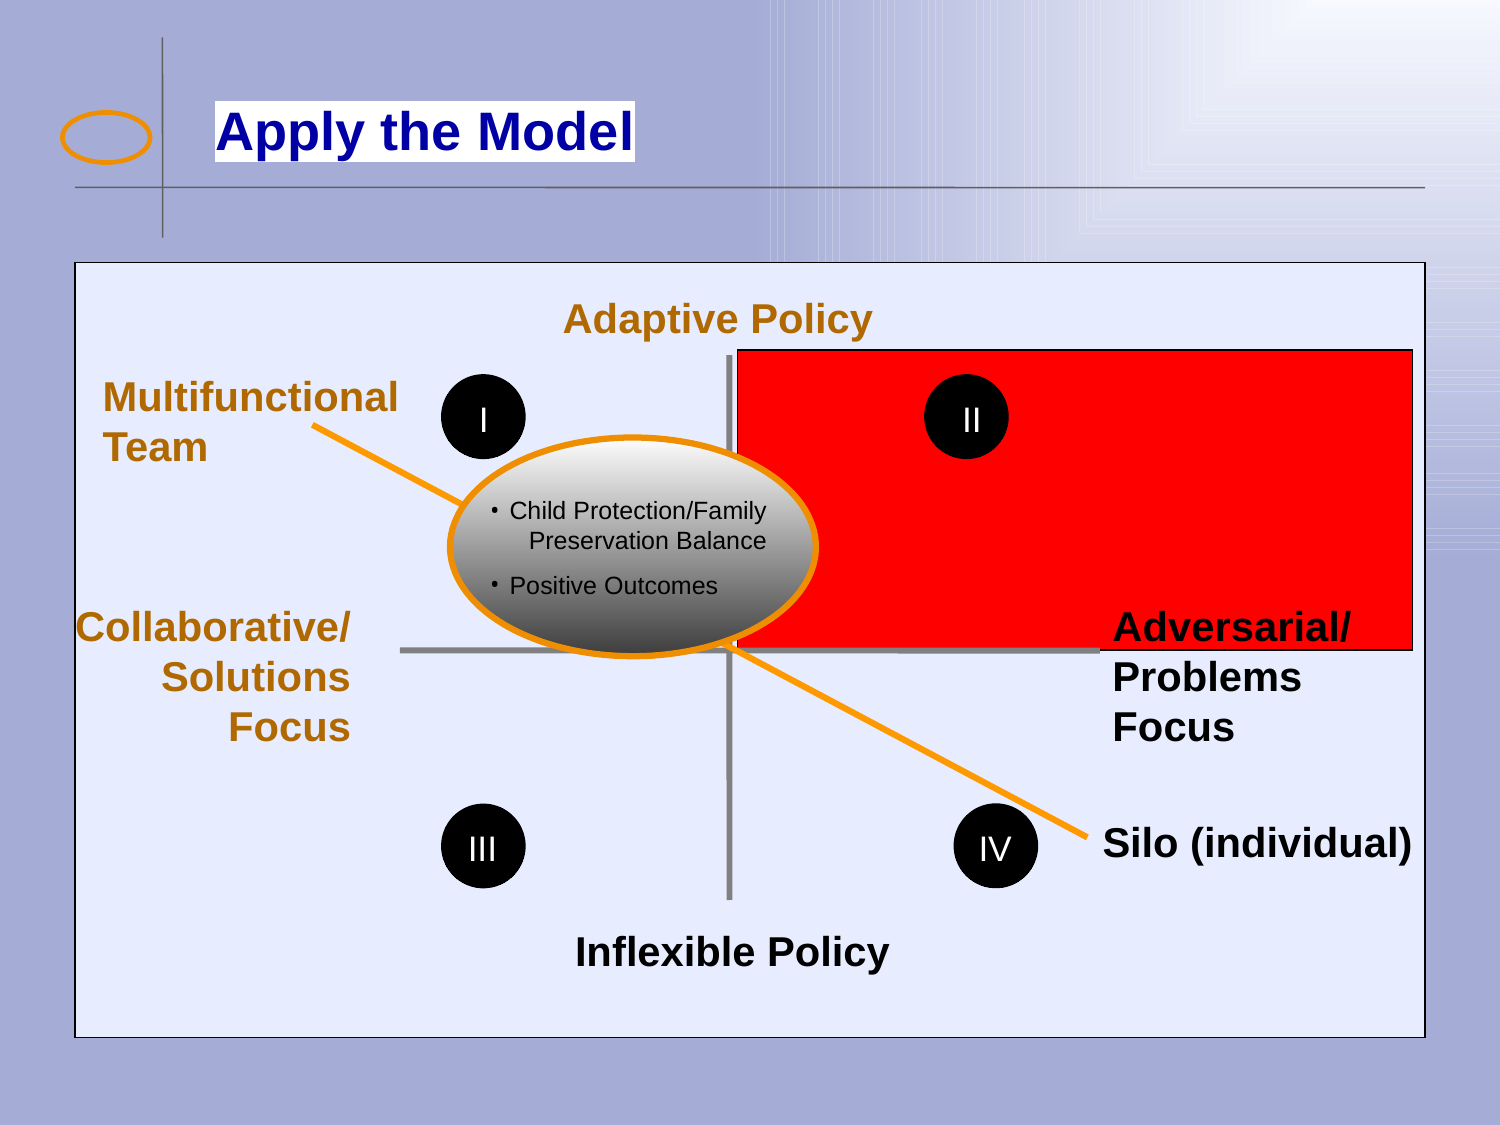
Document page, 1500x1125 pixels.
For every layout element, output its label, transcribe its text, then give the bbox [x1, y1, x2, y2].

text_box I [479, 397, 489, 439]
text_box Adversarial/ Problems Focus [1112, 600, 1425, 750]
text_box Collaborative/ Solutions Focus [75, 600, 388, 750]
text_box Adaptive Policy [562, 292, 962, 342]
text_box III [468, 826, 497, 869]
text_box [75, 262, 1425, 1037]
title Apply the Model [200, 45, 1426, 213]
text_box II [962, 397, 982, 439]
text_box Multifunctional Team [87, 362, 438, 478]
text_box IV [979, 826, 1012, 868]
text_box Silo (individual) [1087, 808, 1428, 874]
text_box Inflexible Policy [575, 925, 963, 975]
text_box Child Protection/Family Preservation Balance Positive Outcomes [475, 487, 795, 608]
